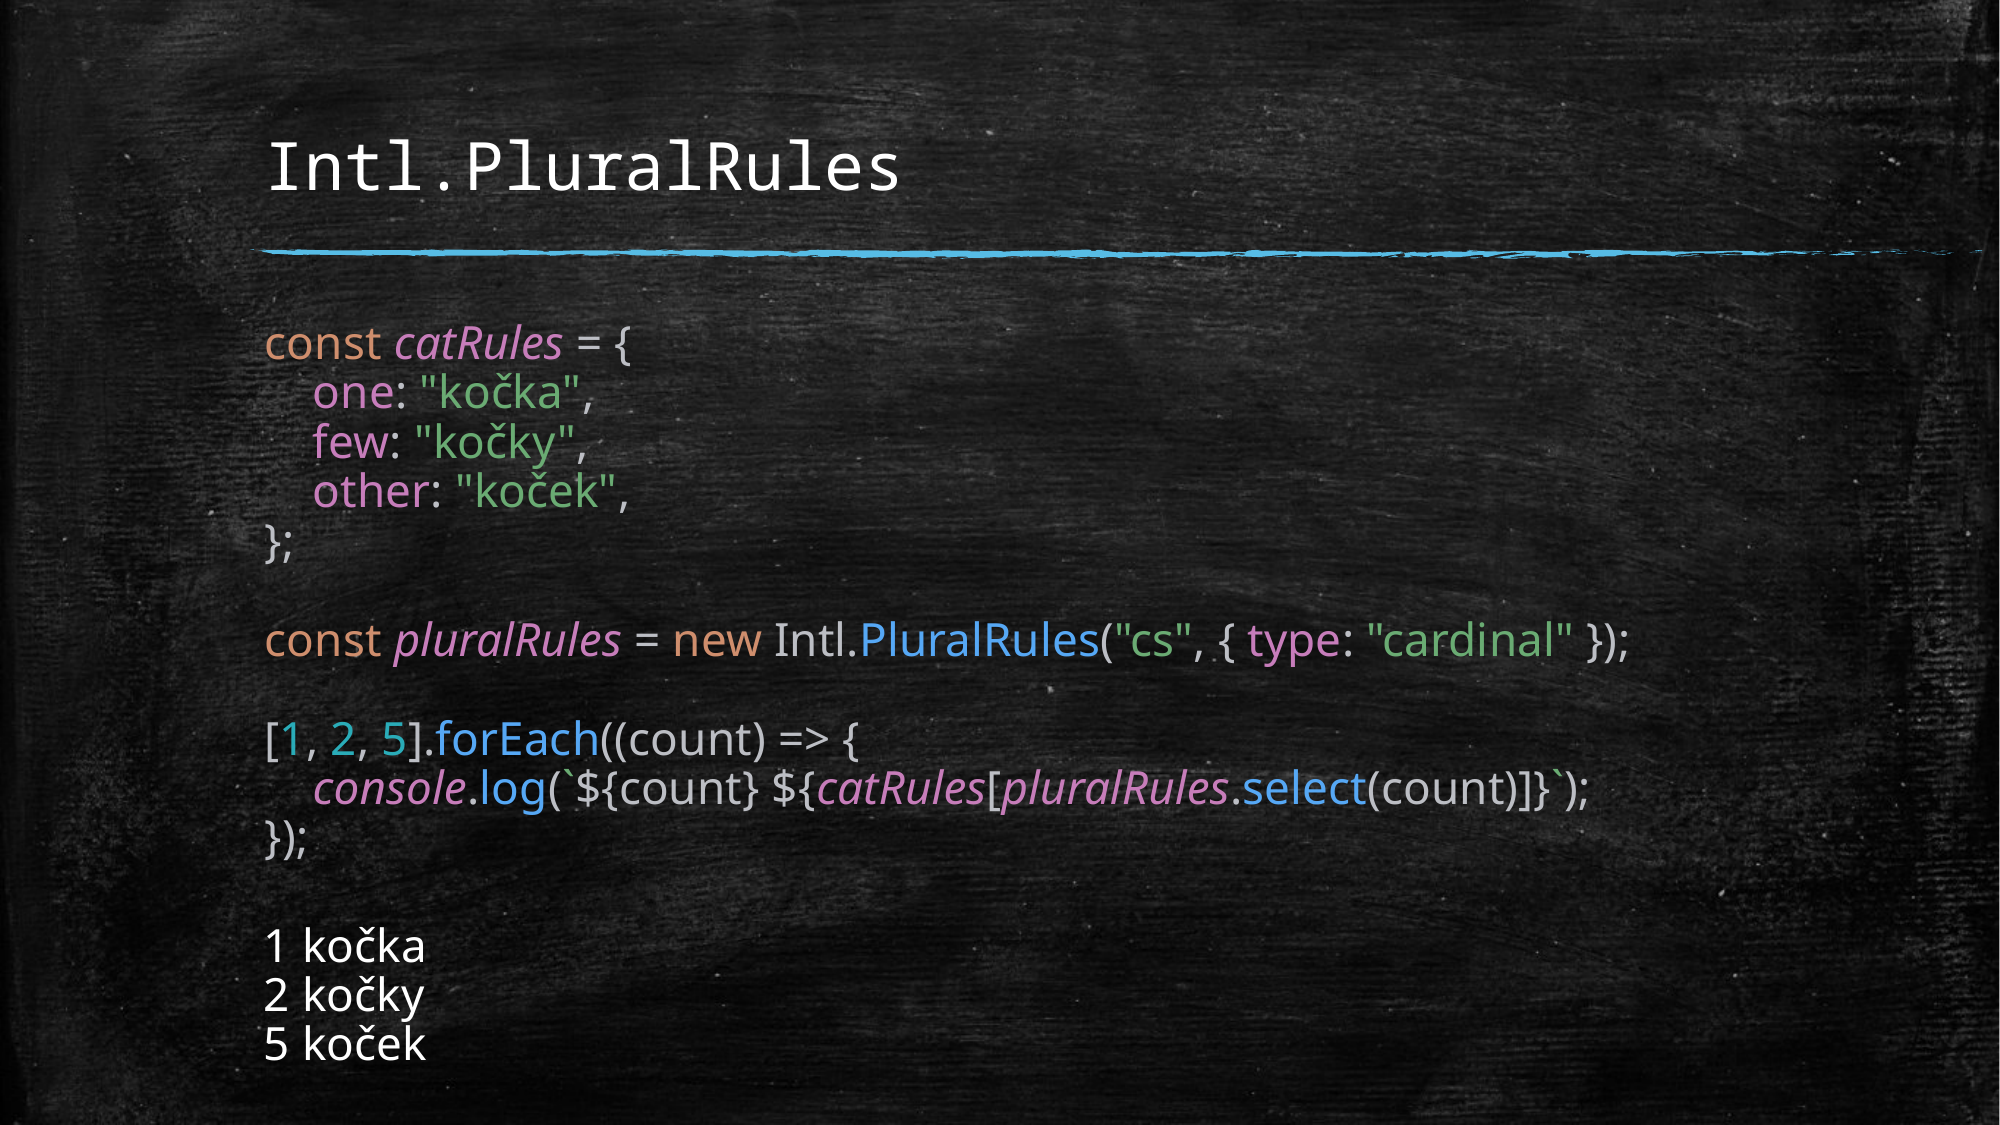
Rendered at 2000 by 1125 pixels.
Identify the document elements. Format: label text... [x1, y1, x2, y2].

list 1 kočka 2 kočky 5 koček [248, 915, 1749, 1066]
list const catRules = { one: "kočka", few: "kočky", other: "koček", }; const pluralRules = new Intl.PluralRules("cs", { type: "cardinal" }); [1, 2, 5].forEach((count) => { console.log(`${count} ${catRules[pluralRules.select(count)]}`); }); [249, 312, 1750, 913]
picture [0, 0, 2000, 1125]
title Intl.PluralRules [249, 45, 1750, 213]
